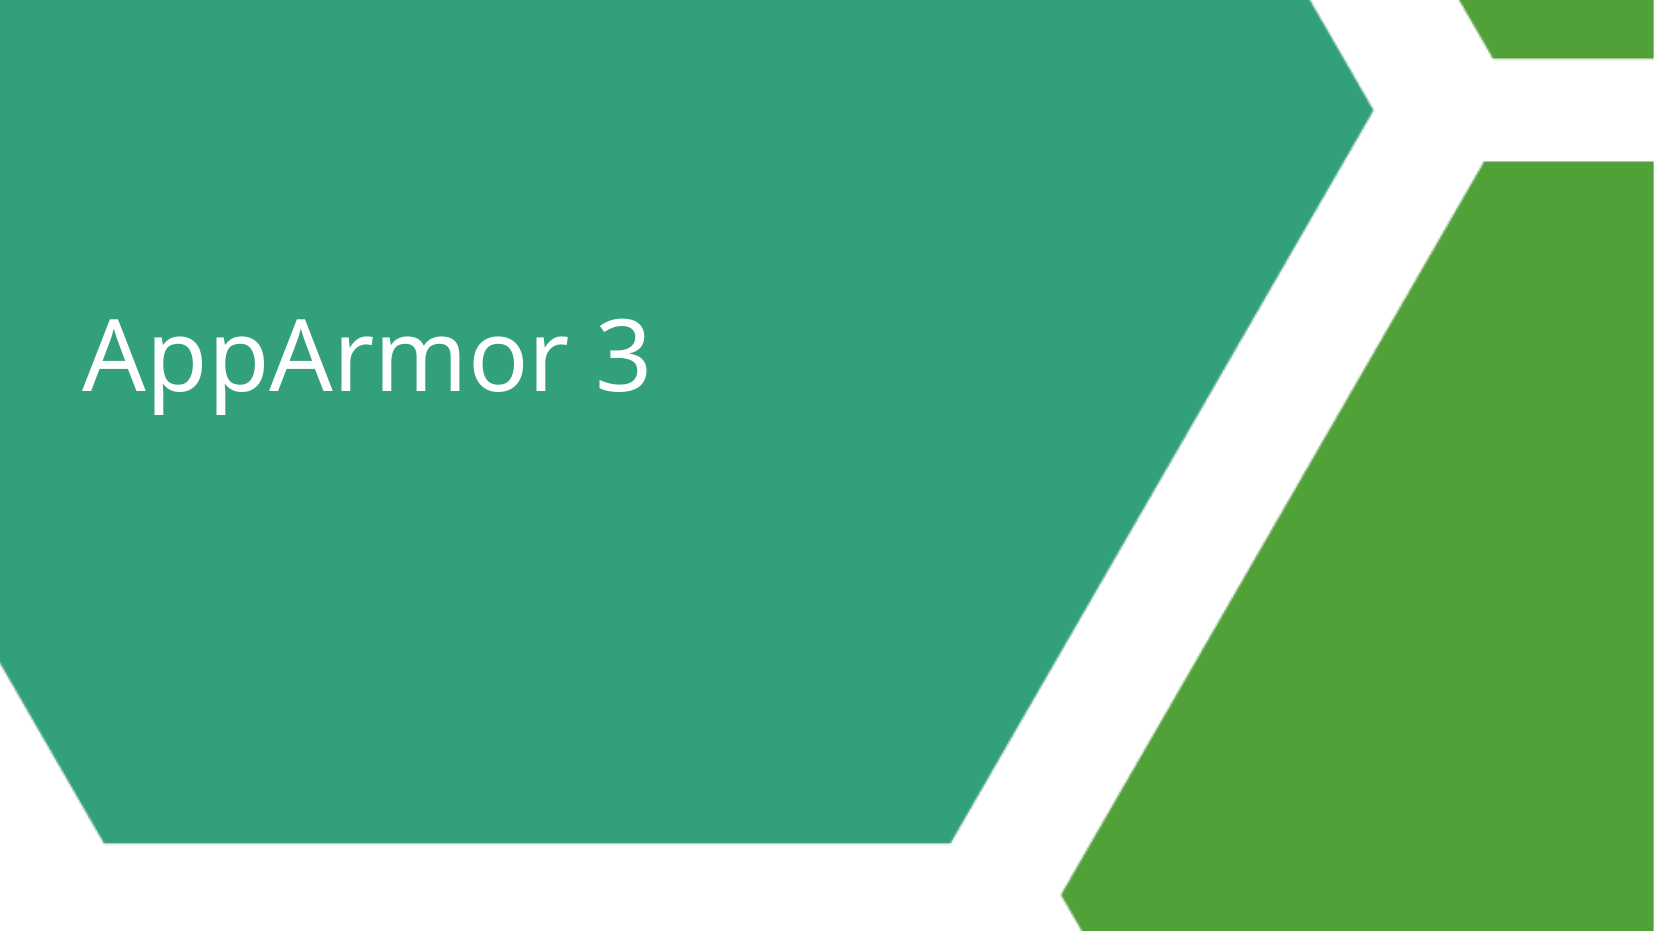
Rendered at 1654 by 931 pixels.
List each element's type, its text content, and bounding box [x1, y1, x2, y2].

title AppArmor 3 [82, 219, 1218, 486]
picture [0, 0, 1654, 931]
